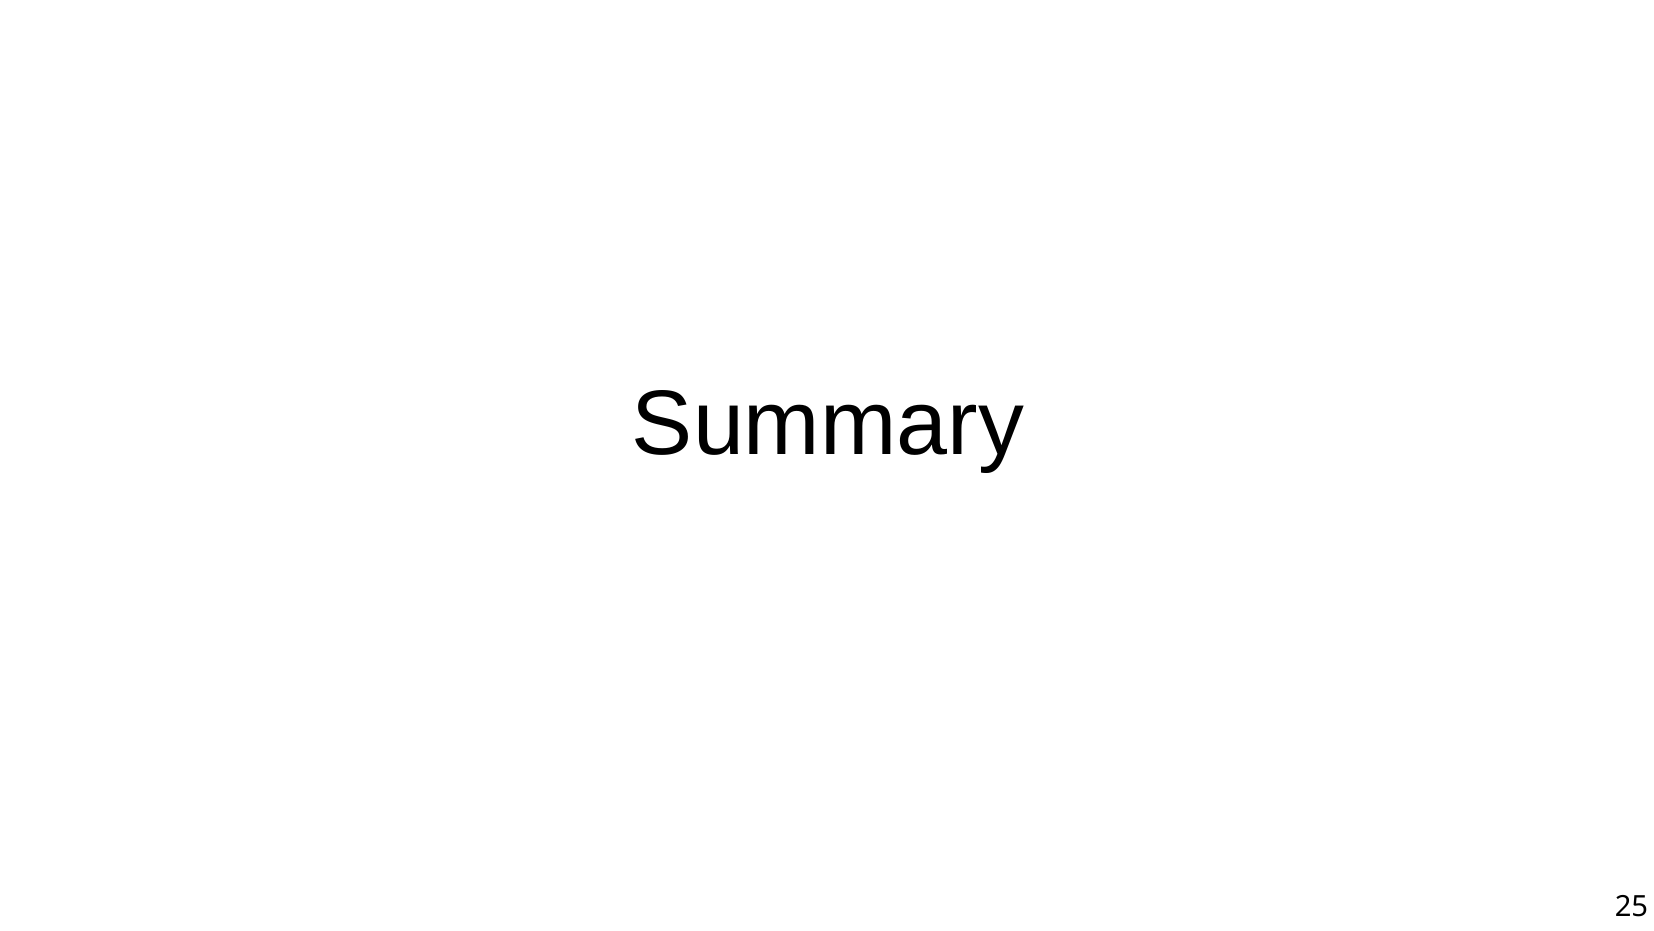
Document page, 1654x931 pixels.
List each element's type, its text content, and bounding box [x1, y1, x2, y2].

title Summary [0, 320, 1654, 526]
